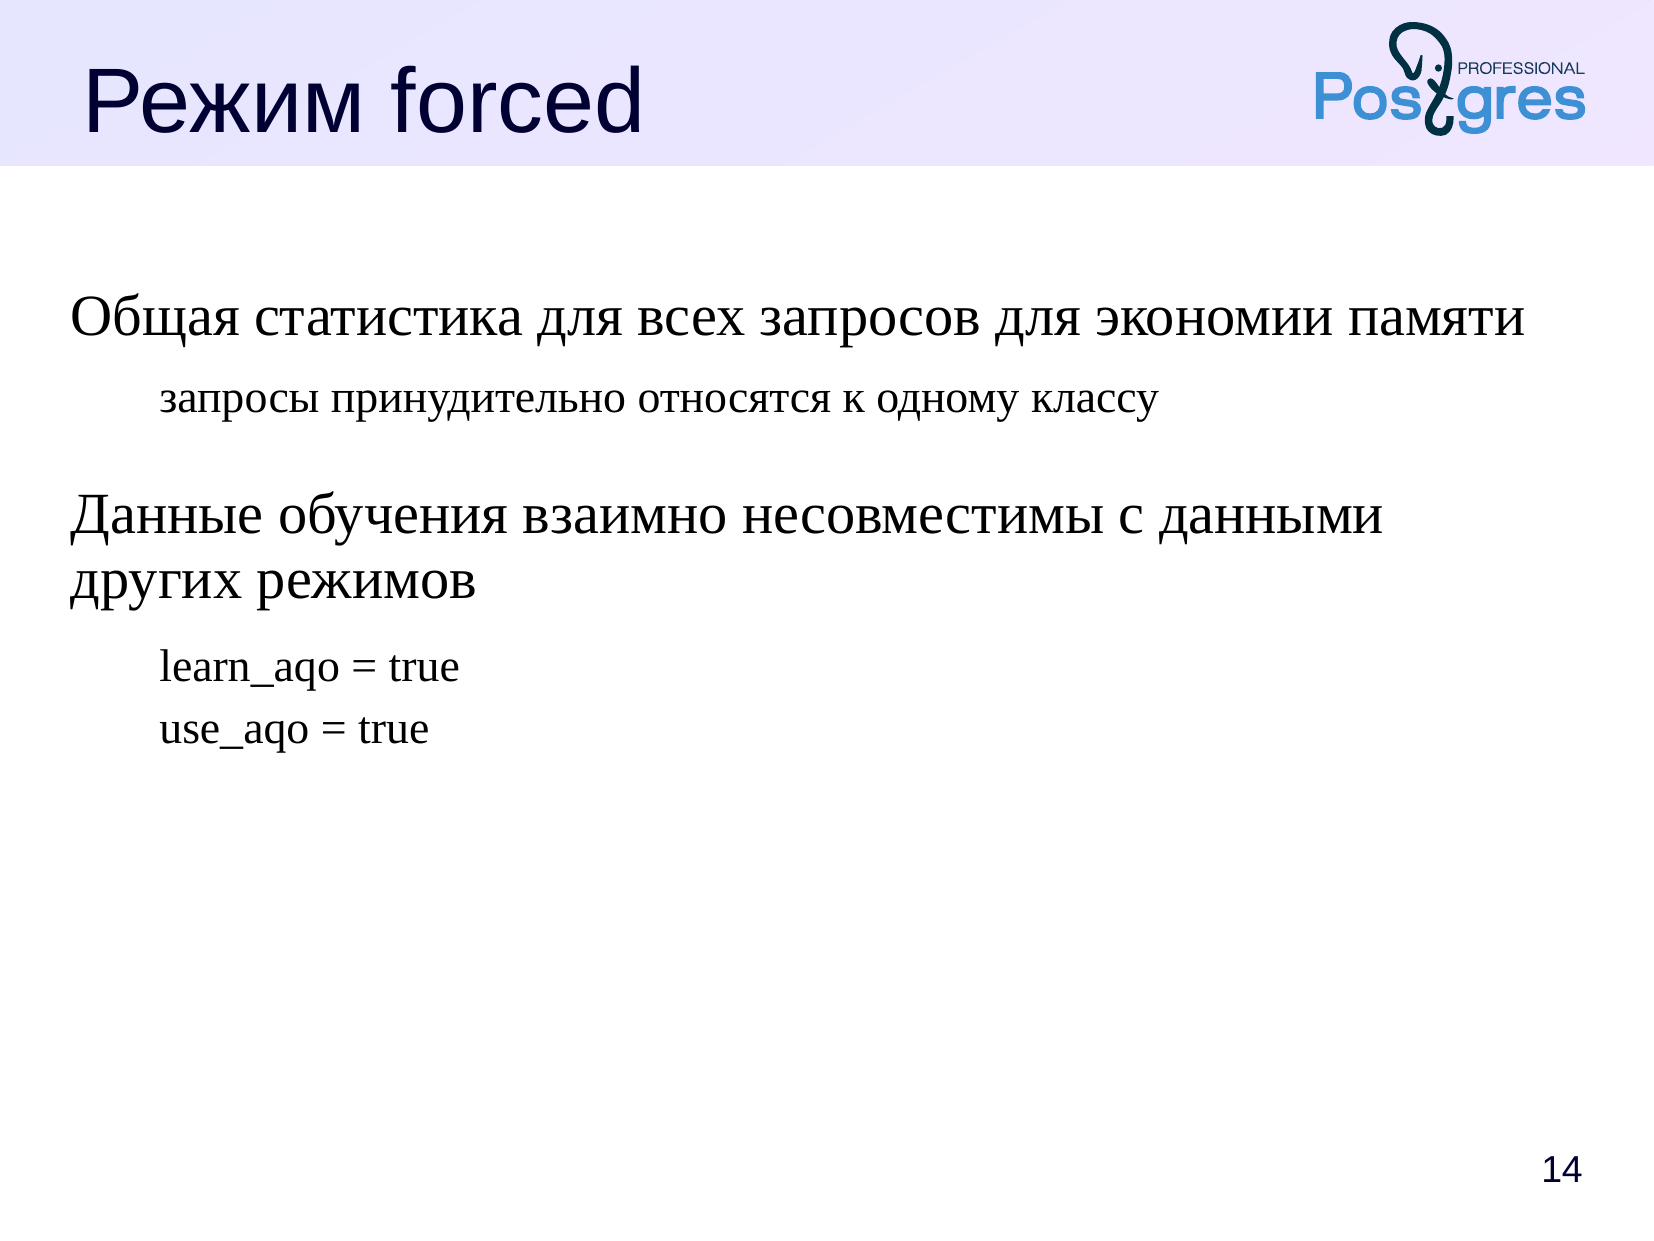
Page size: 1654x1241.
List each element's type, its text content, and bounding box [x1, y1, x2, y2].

title Режим forced [82, 49, 1252, 153]
list Общая статистика для всех запросов для экономии памяти запросы принудительно относятся к одному классу Данные обучения взаимно несовместимы с данными других режимов learn_aqo = true use_aqo = true [70, 283, 1583, 1134]
